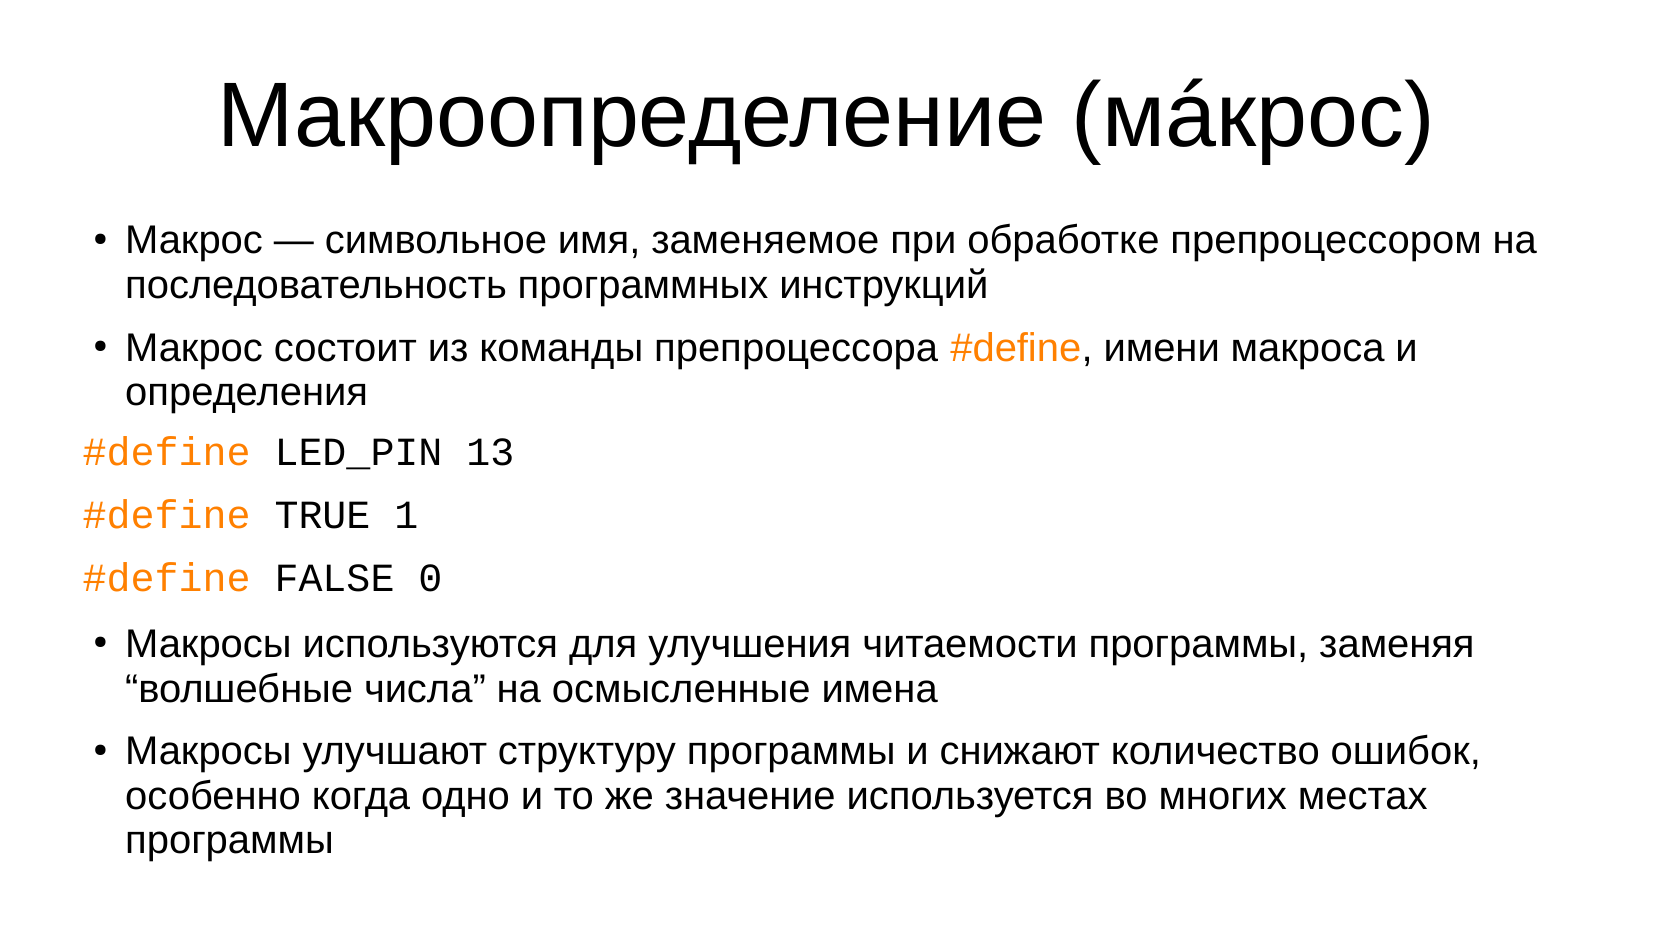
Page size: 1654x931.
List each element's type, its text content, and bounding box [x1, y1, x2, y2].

list Макрос — символьное имя, заменяемое при обработке препроцессором на последовательность программных инструкций Макрос состоит из команды препроцессора #define, имени макроса и определения #define LED_PIN 13 #define TRUE 1 #define FALSE 0 Макросы используются для улучшения читаемости программы, заменяя “волшебные числа” на осмысленные имена Макросы улучшают структуру программы и снижают количество ошибок, особенно когда одно и то же значение используется во многих местах программы [82, 217, 1571, 863]
title Макроопределение (мáкрос) [82, 37, 1571, 193]
